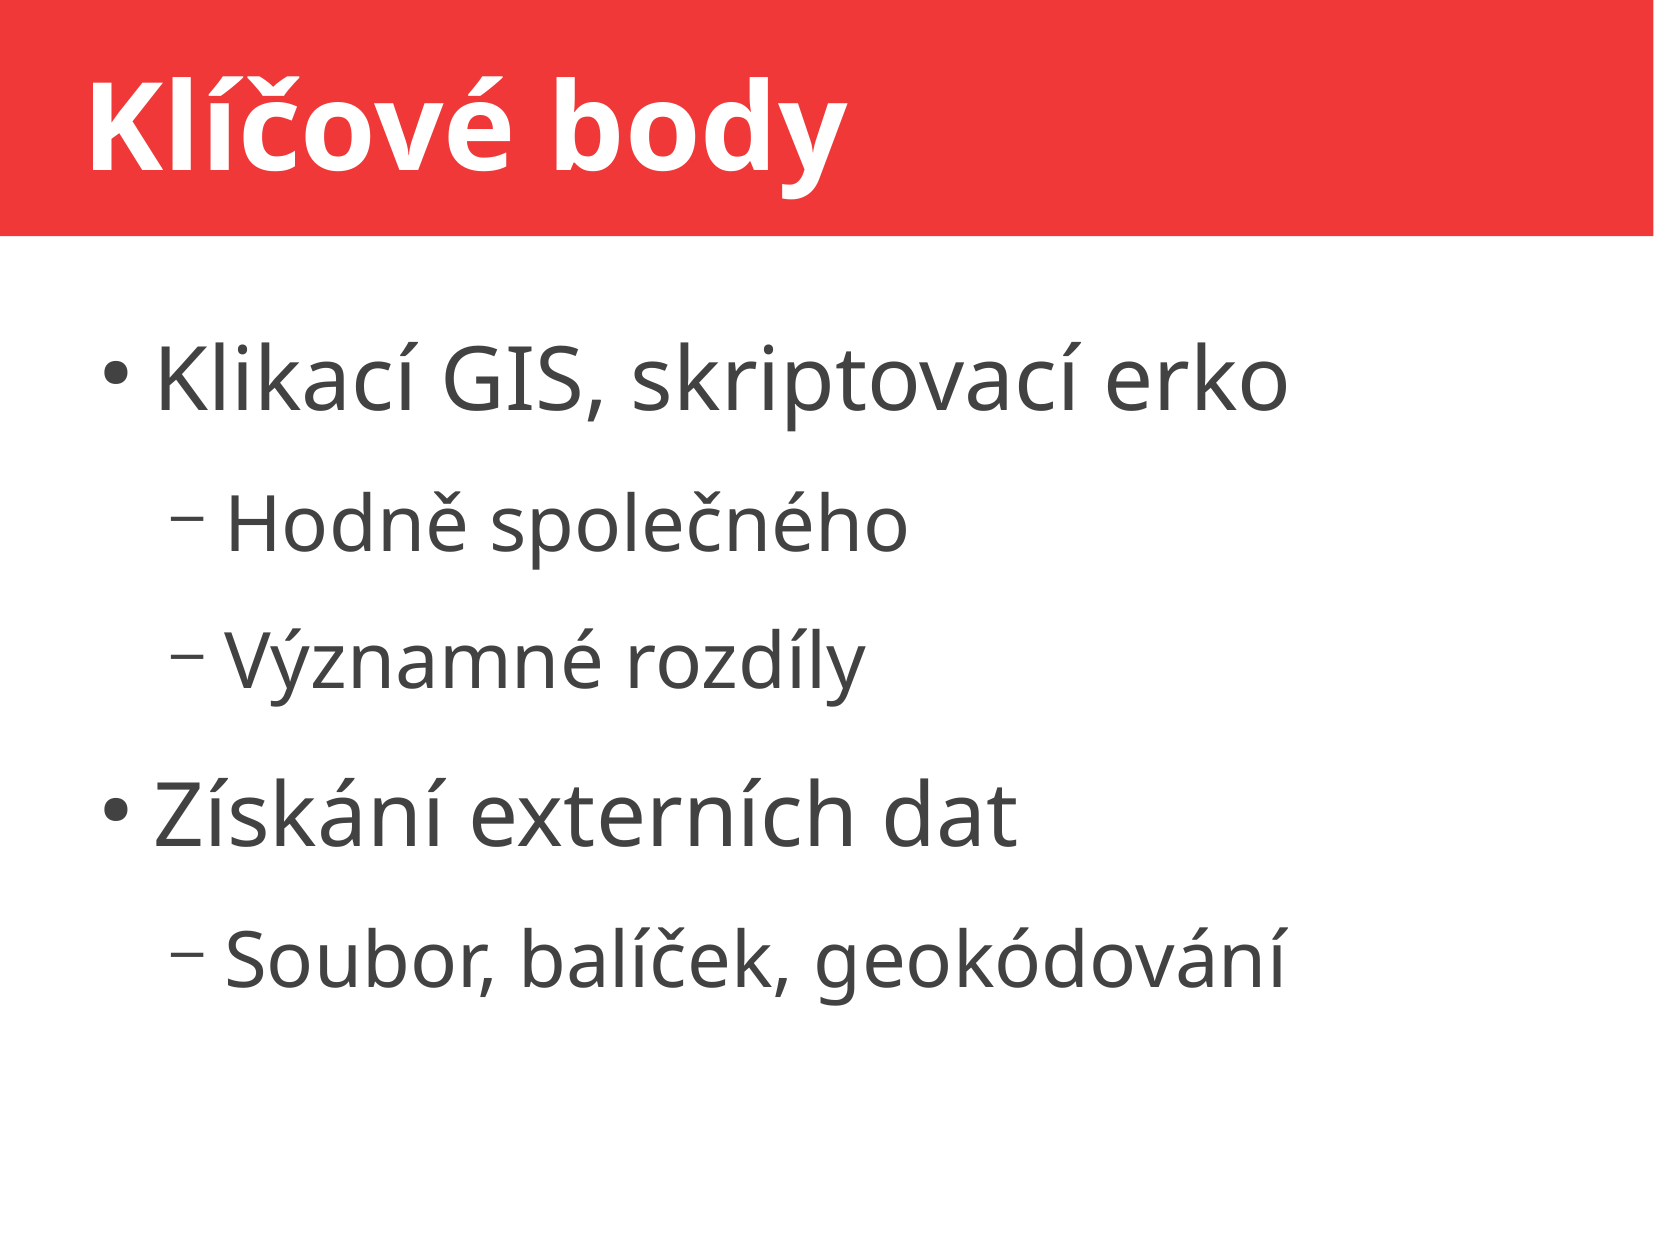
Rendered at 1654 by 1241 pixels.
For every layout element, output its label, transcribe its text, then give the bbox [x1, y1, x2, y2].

list Klikací GIS, skriptovací erko Hodně společného Významné rozdíly Získání externích dat Soubor, balíček, geokódování [82, 314, 1563, 1080]
title Klíčové body [82, 19, 1571, 227]
